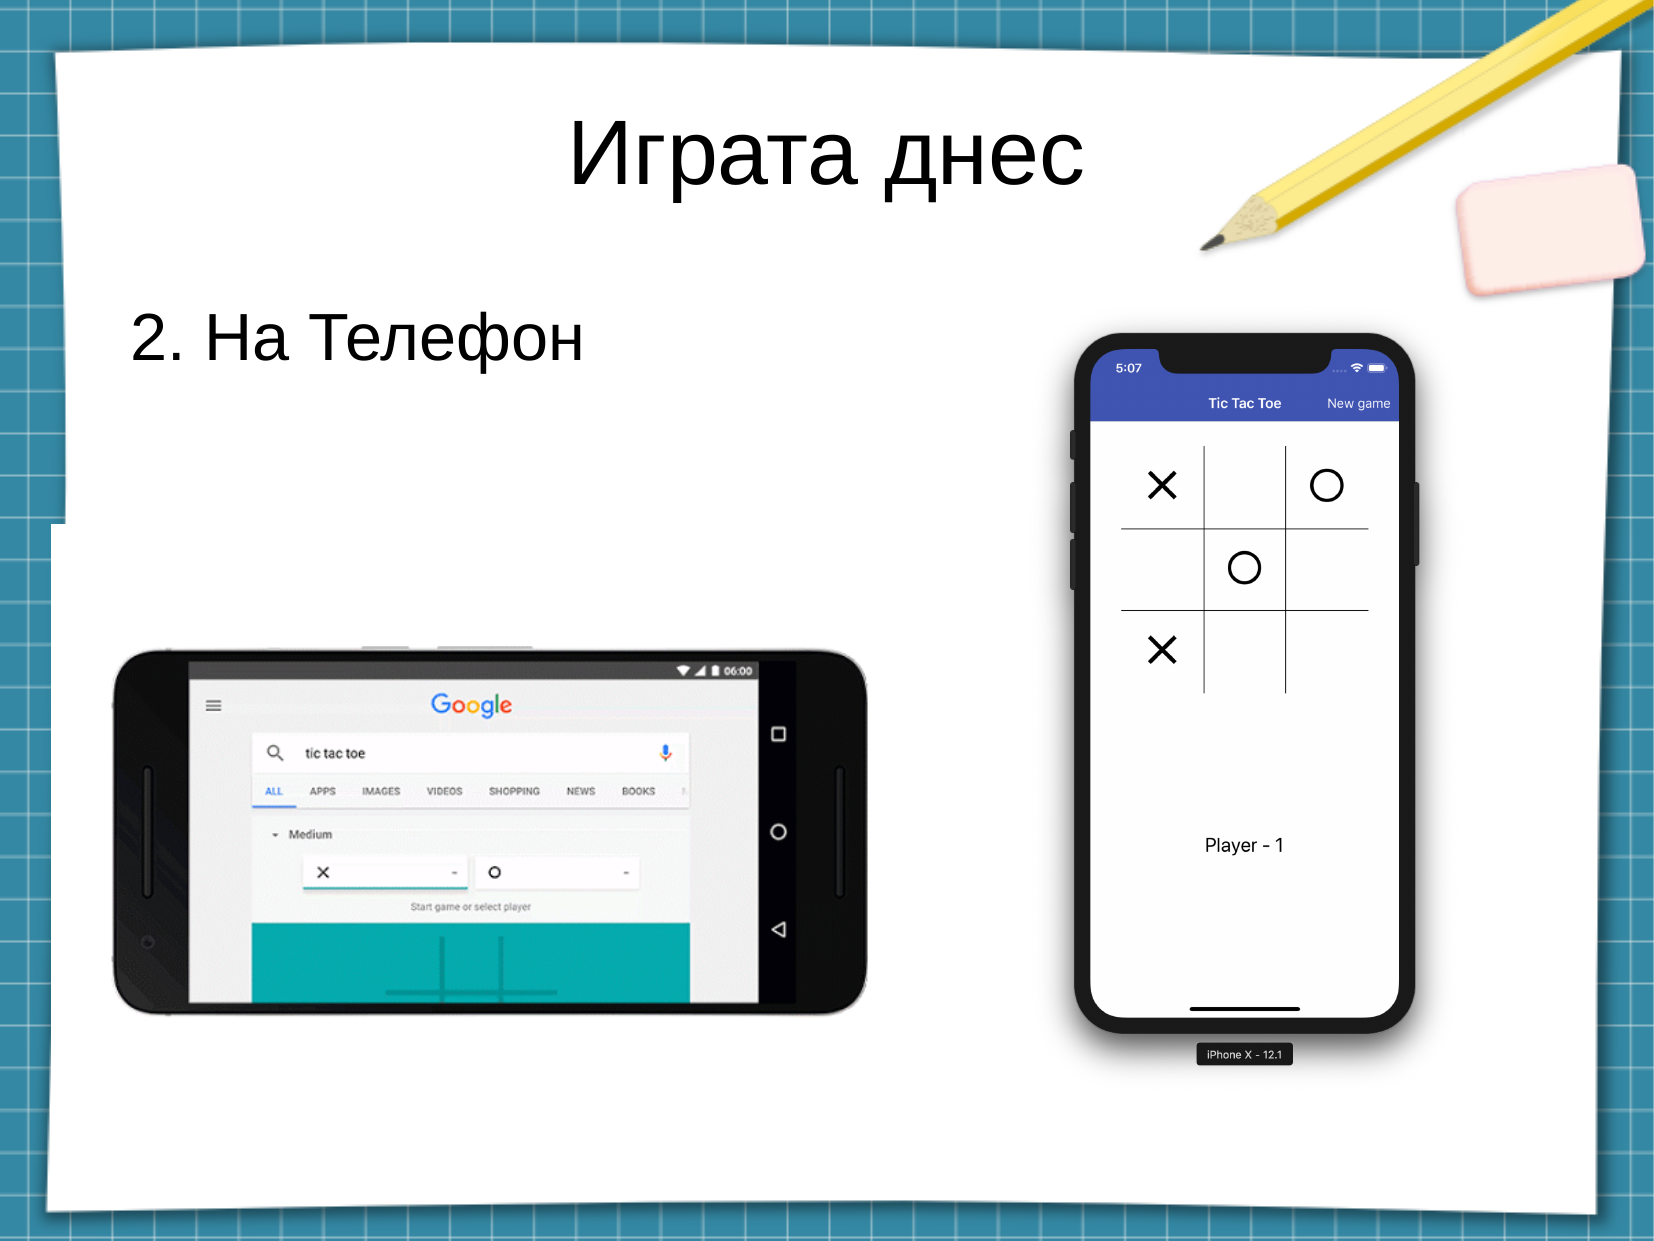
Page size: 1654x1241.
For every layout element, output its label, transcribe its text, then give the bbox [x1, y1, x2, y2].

picture [0, 0, 1654, 1241]
list 2. На Телефон [60, 300, 787, 524]
title Играта днес [82, 49, 1571, 257]
